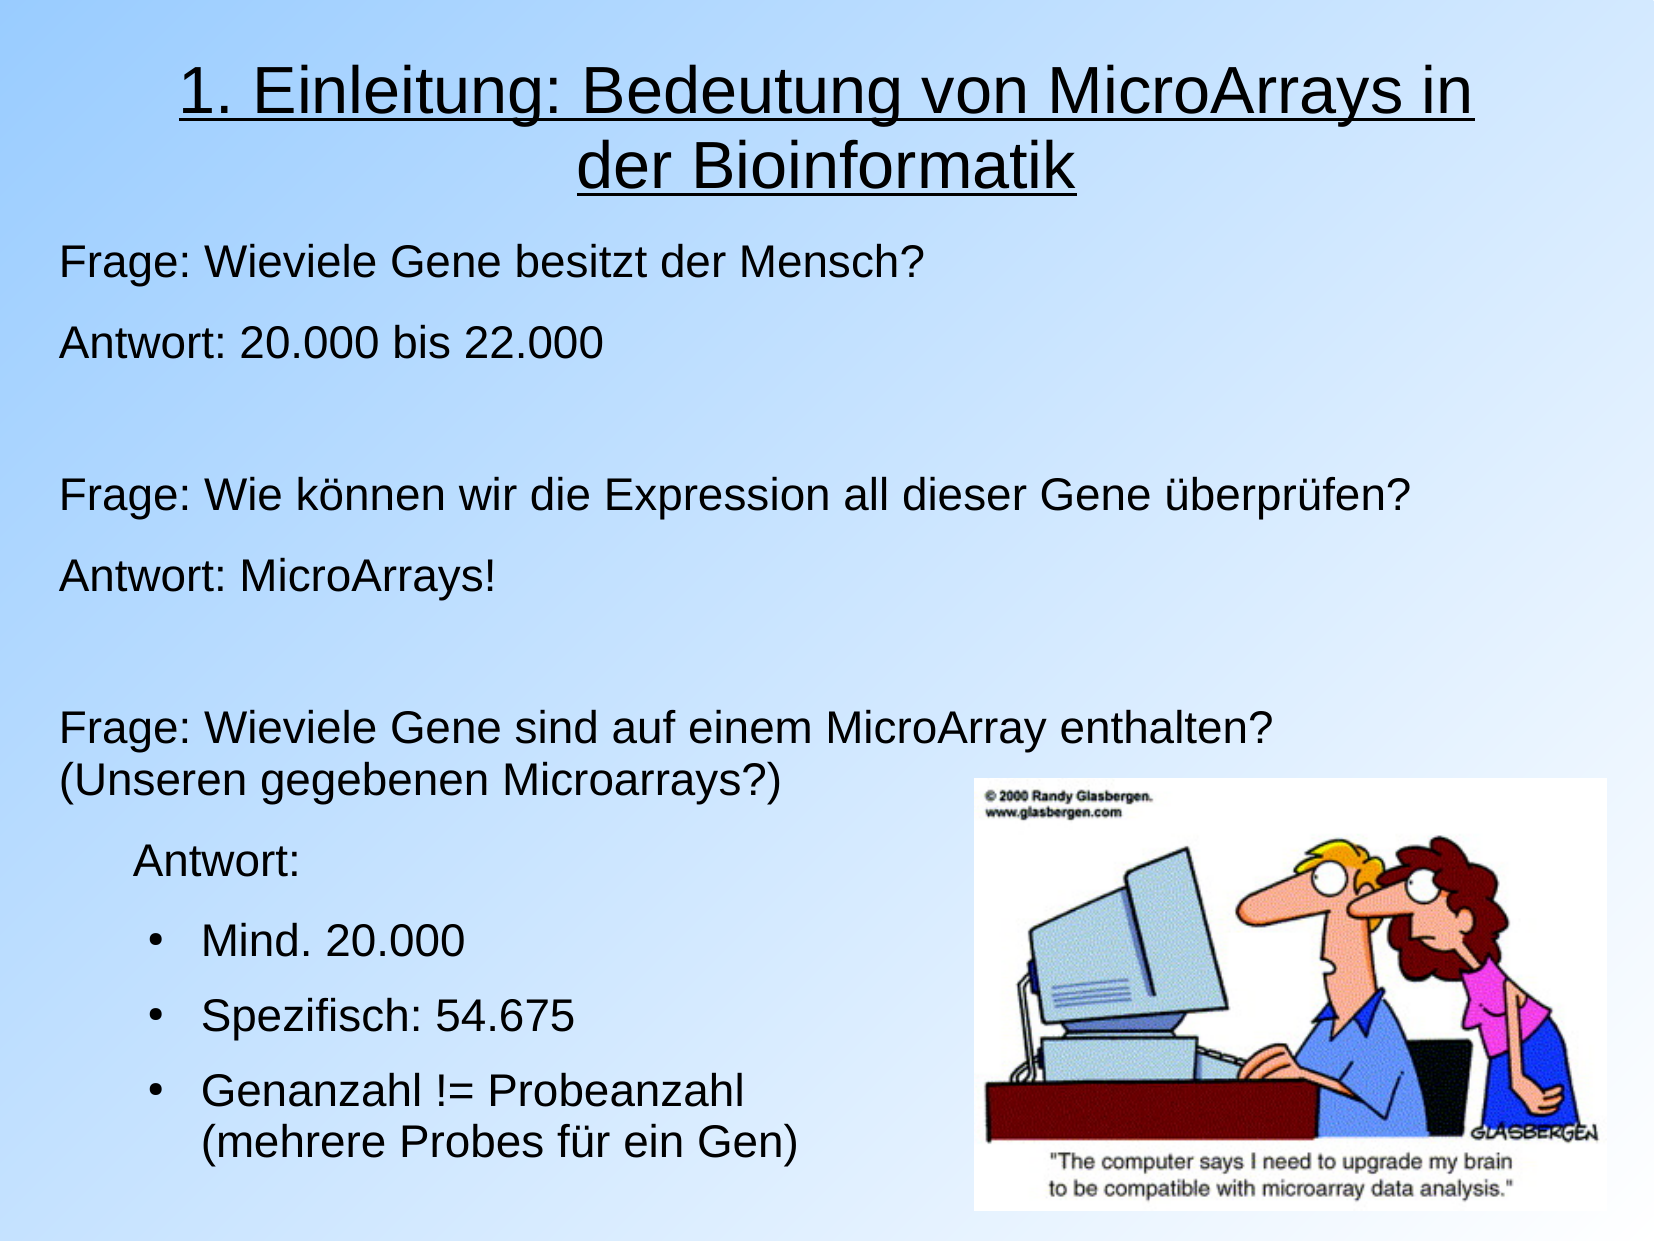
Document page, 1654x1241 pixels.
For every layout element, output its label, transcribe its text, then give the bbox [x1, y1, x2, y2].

title 1. Einleitung: Bedeutung von MicroArrays in der Bioinformatik [0, 0, 1654, 257]
picture [974, 778, 1607, 1211]
list Frage: Wieviele Gene besitzt der Mensch? Antwort: 20.000 bis 22.000 Frage: Wie können wir die Expression all dieser Gene überprüfen? Antwort: MicroArrays! Frage: Wieviele Gene sind auf einem MicroArray enthalten? (Unseren gegebenen Microarrays?) Antwort: Mind. 20.000 Spezifisch: 54.675 Genanzahl != Probeanzahl (mehrere Probes für ein Gen) [59, 236, 1654, 1241]
